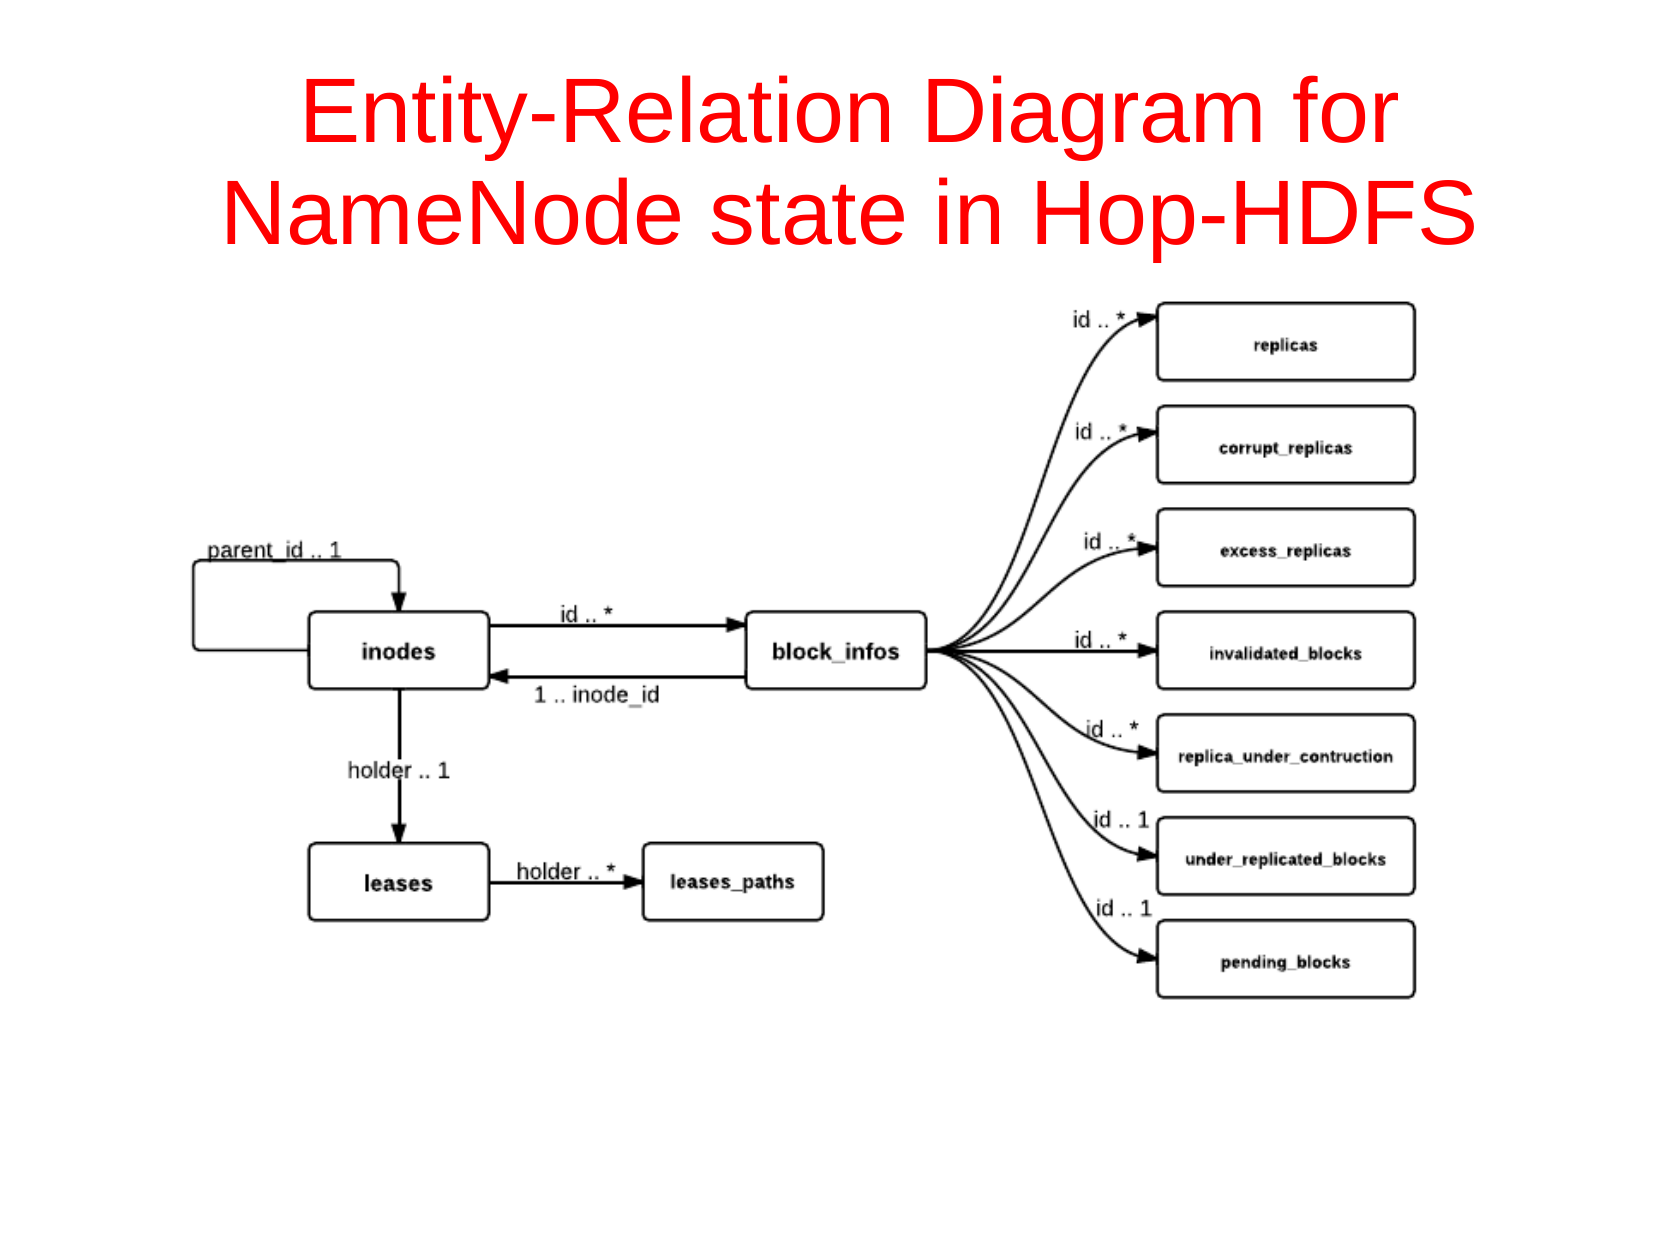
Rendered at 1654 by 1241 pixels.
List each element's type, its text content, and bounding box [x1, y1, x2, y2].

title Entity-Relation Diagram for NameNode state in Hop-HDFS [106, 59, 1595, 367]
picture [184, 290, 1437, 1010]
